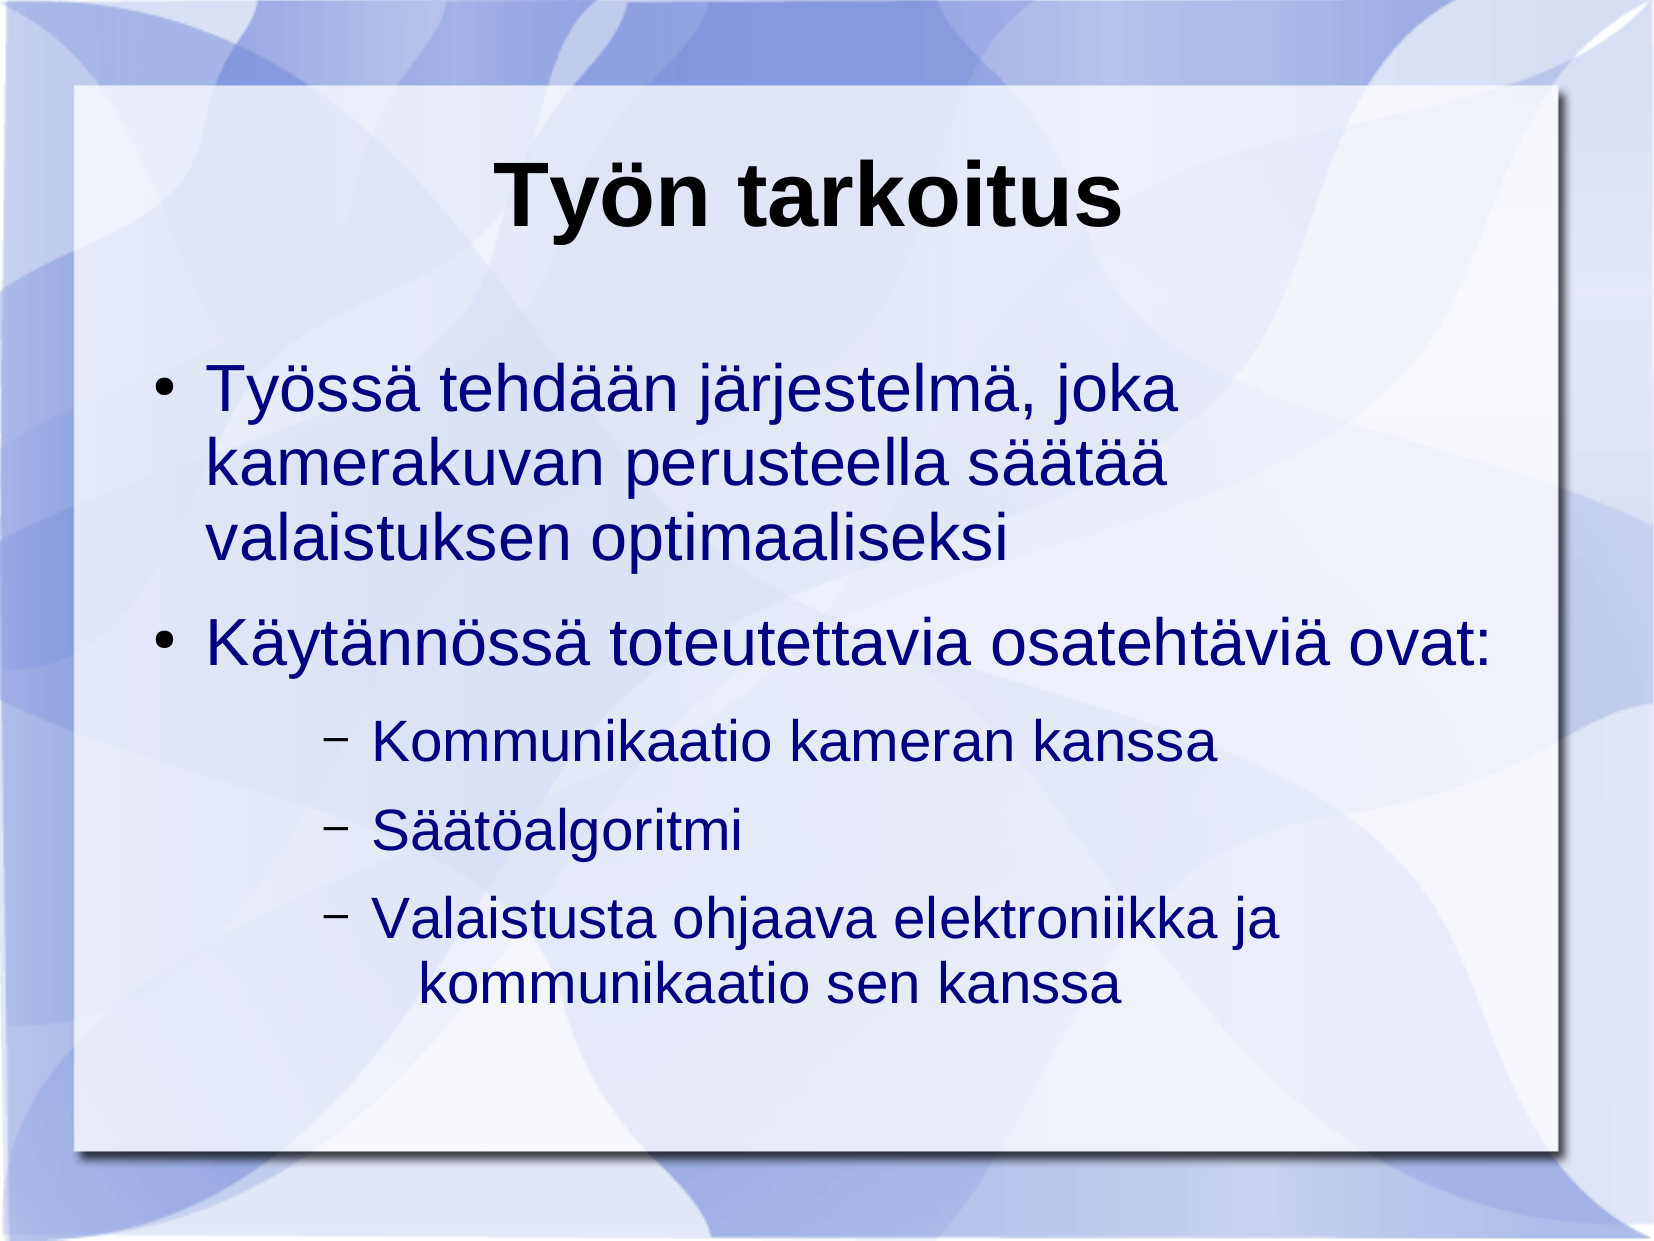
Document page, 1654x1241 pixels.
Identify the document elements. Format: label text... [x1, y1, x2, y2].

picture [0, 0, 1654, 1241]
title Työn tarkoitus [82, 90, 1536, 298]
list Työssä tehdään järjestelmä, joka kamerakuvan perusteella säätää valaistuksen optimaaliseksi Käytännössä toteutettavia osatehtäviä ovat: Kommunikaatio kameran kanssa Säätöalgoritmi Valaistusta ohjaava elektroniikka ja kommunikaatio sen kanssa [134, 350, 1516, 1133]
